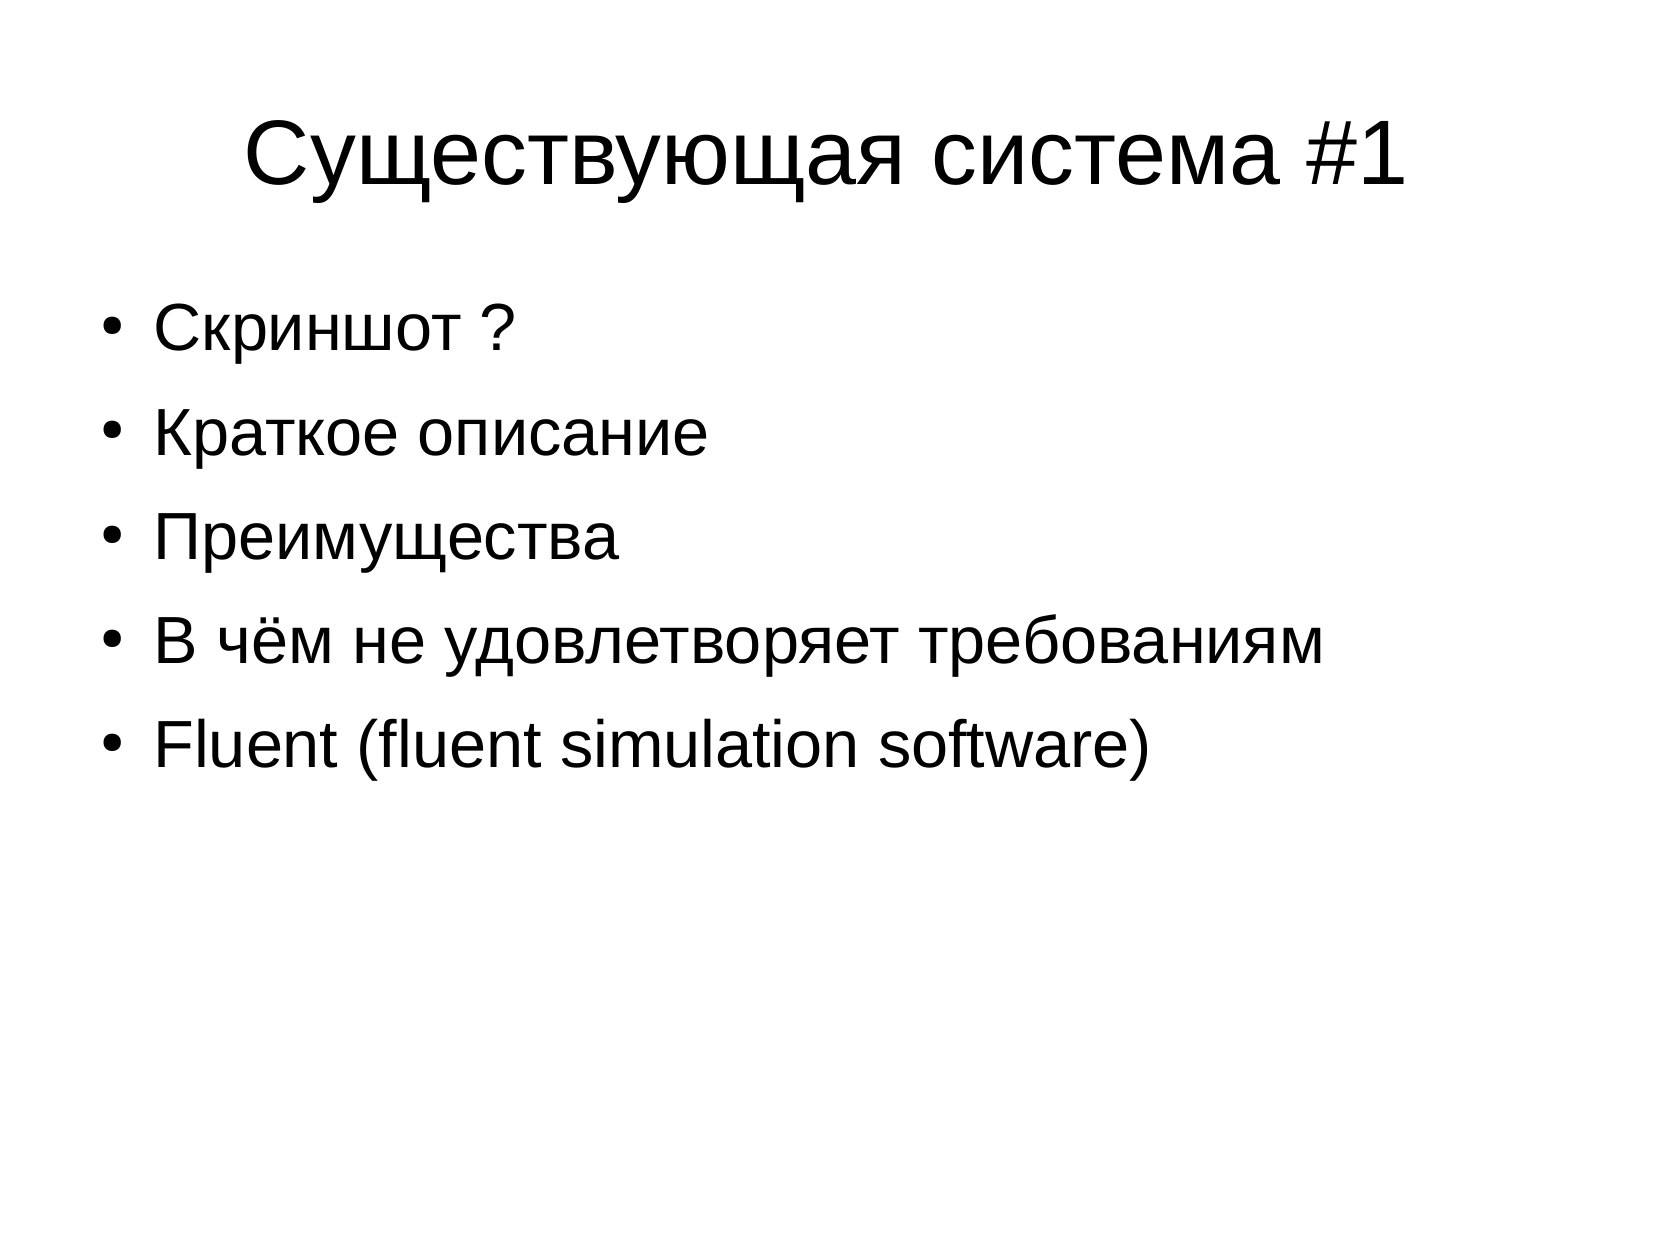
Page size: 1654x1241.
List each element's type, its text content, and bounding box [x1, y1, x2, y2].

list Скриншот ? Краткое описание Преимущества В чём не удовлетворяет требованиям Fluent (fluent simulation software) [82, 290, 1538, 1010]
title Существующая система #1 [82, 49, 1571, 257]
